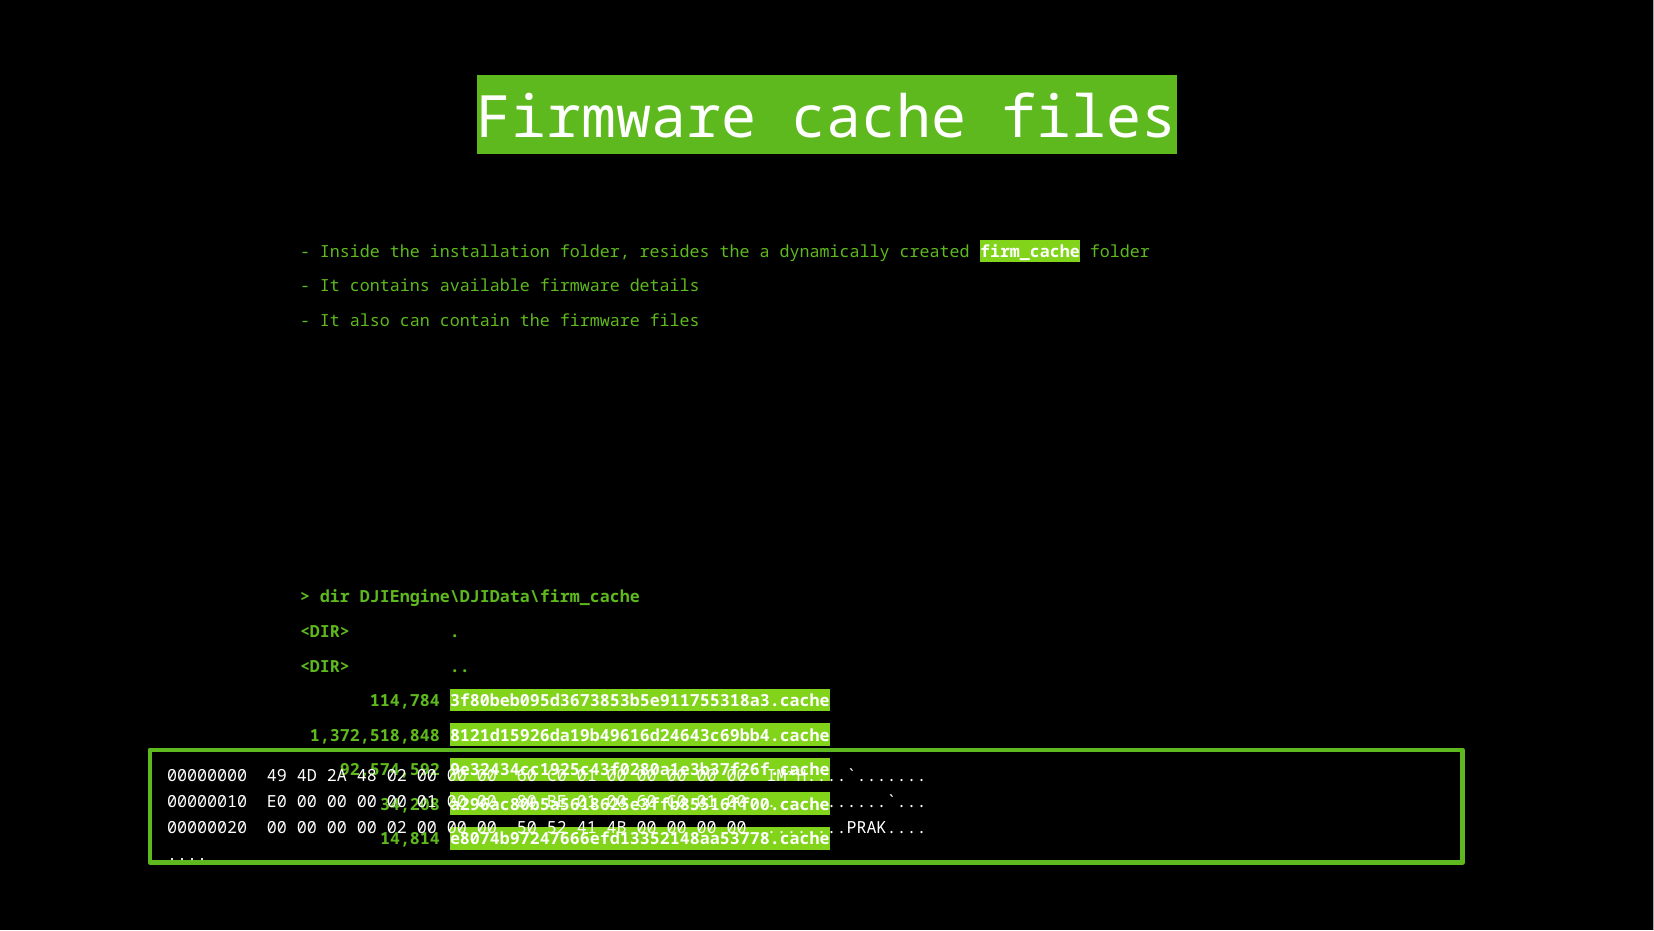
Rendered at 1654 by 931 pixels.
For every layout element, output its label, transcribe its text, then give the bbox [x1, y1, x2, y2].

text_box - Inside the installation folder, resides the a dynamically created firm_cache folder - It contains available firmware details - It also can contain the firmware files > dir DJIEngine\DJIData\firm_cache <DIR> . <DIR> .. 114,784 3f80beb095d3673853b5e911755318a3.cache 1,372,518,848 8121d15926da19b49616d24643c69bb4.cache 92,574,592 9e32434cc1925c43f0280a1e3b37f26f.cache 34,208 a296ac80b5a5618625e3ffb85516ff00.cache 14,814 e8074b97247666efd13352148aa53778.cache [300, 204, 1313, 749]
text_box 00000000 49 4D 2A 48 02 00 00 00 60 C0 01 00 00 00 00 00 IM*H....`....... 00000010 E0 00 00 00 00 01 00 00 80 BE 01 00 60 C0 01 00 ............`... 00000020 00 00 00 00 02 00 00 00 50 52 41 4B 00 00 00 00 ........PRAK.... .... [149, 749, 1463, 863]
title Firmware cache files [82, 37, 1571, 193]
